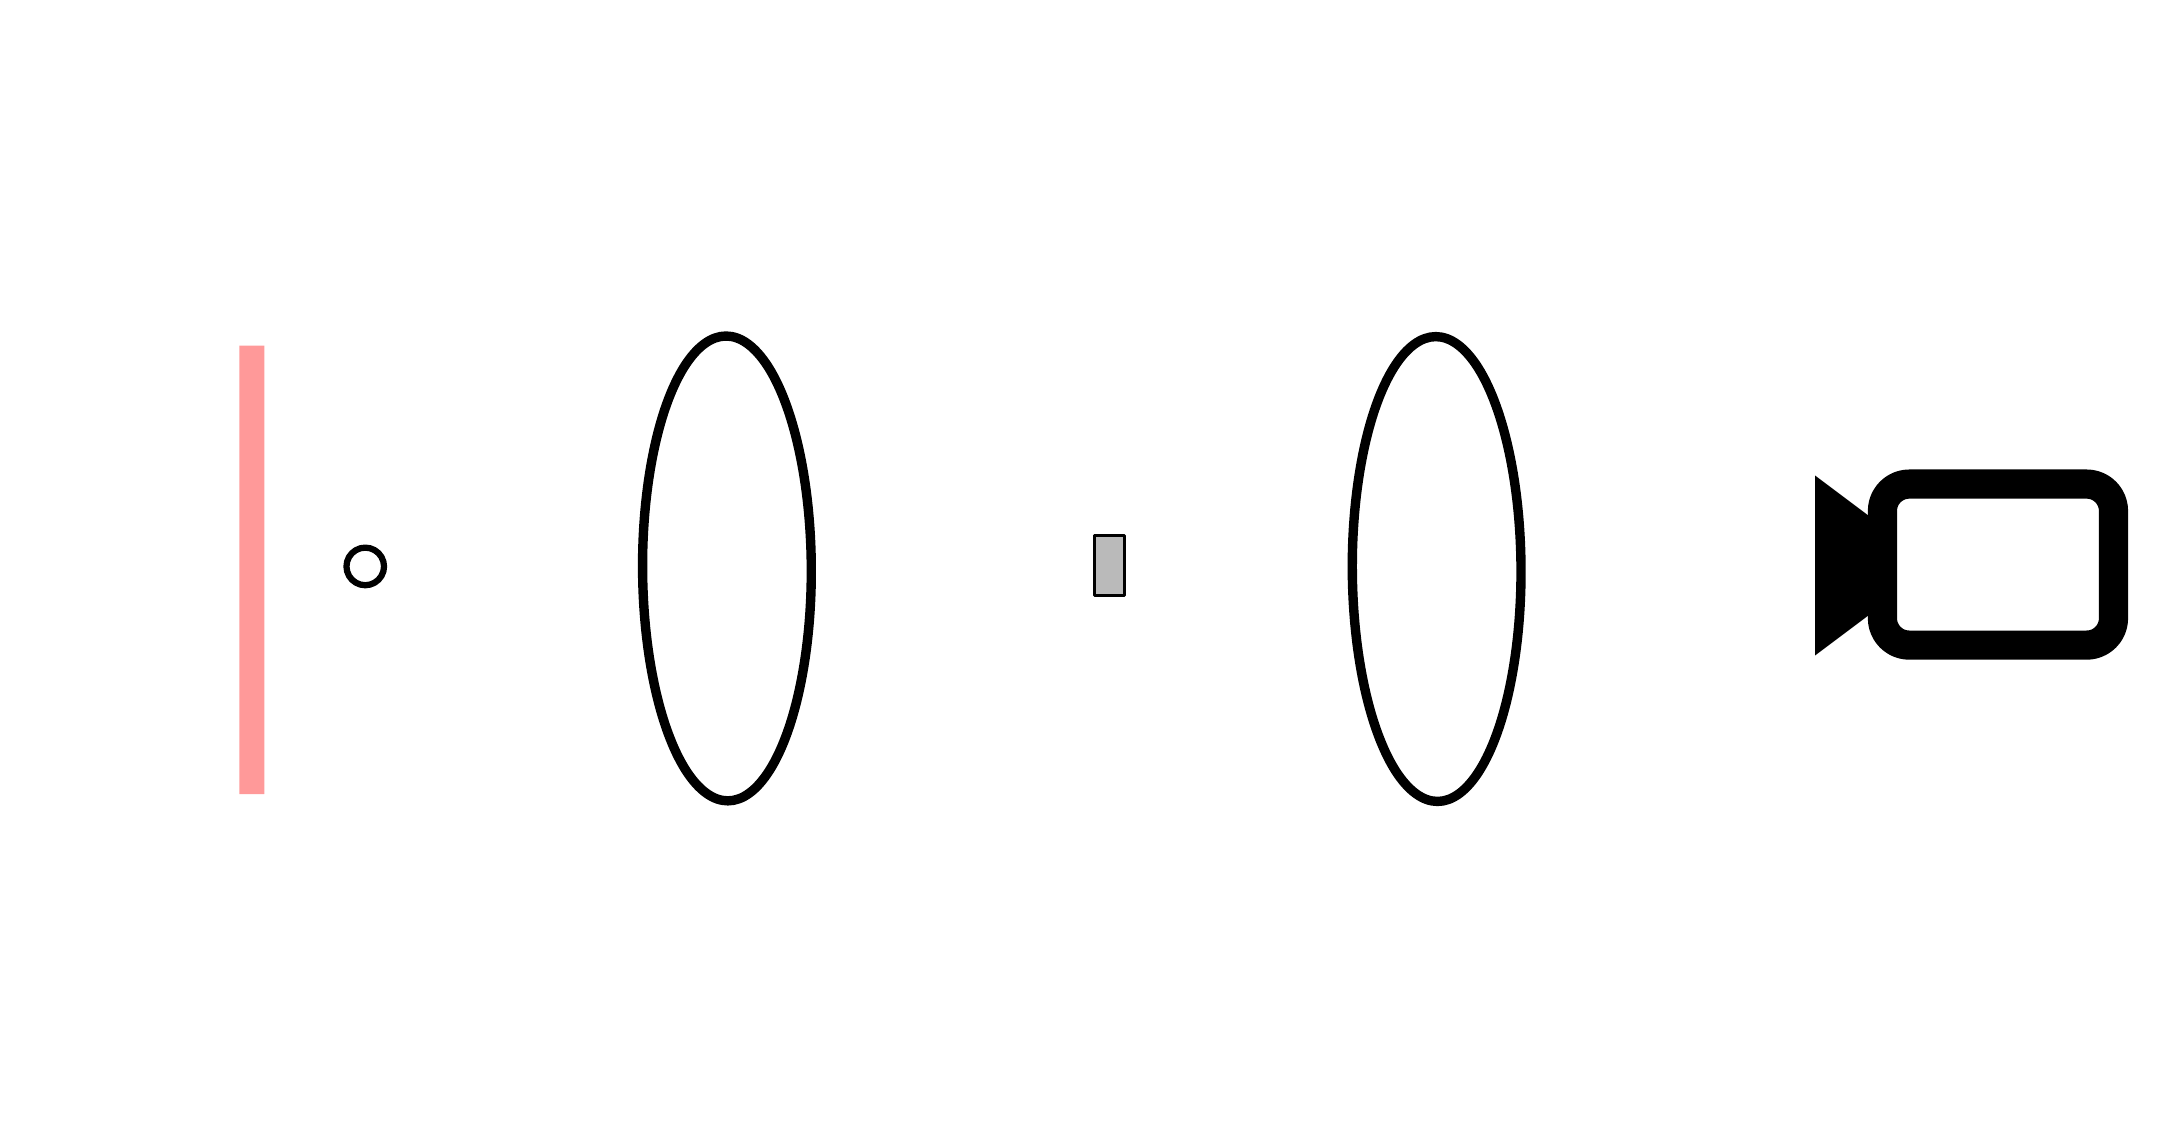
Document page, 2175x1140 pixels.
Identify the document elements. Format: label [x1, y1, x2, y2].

text_box [1094, 535, 1125, 596]
text_box [1352, 336, 1522, 802]
text_box [642, 336, 812, 801]
text_box [1882, 484, 2114, 646]
text_box [1815, 475, 1876, 656]
